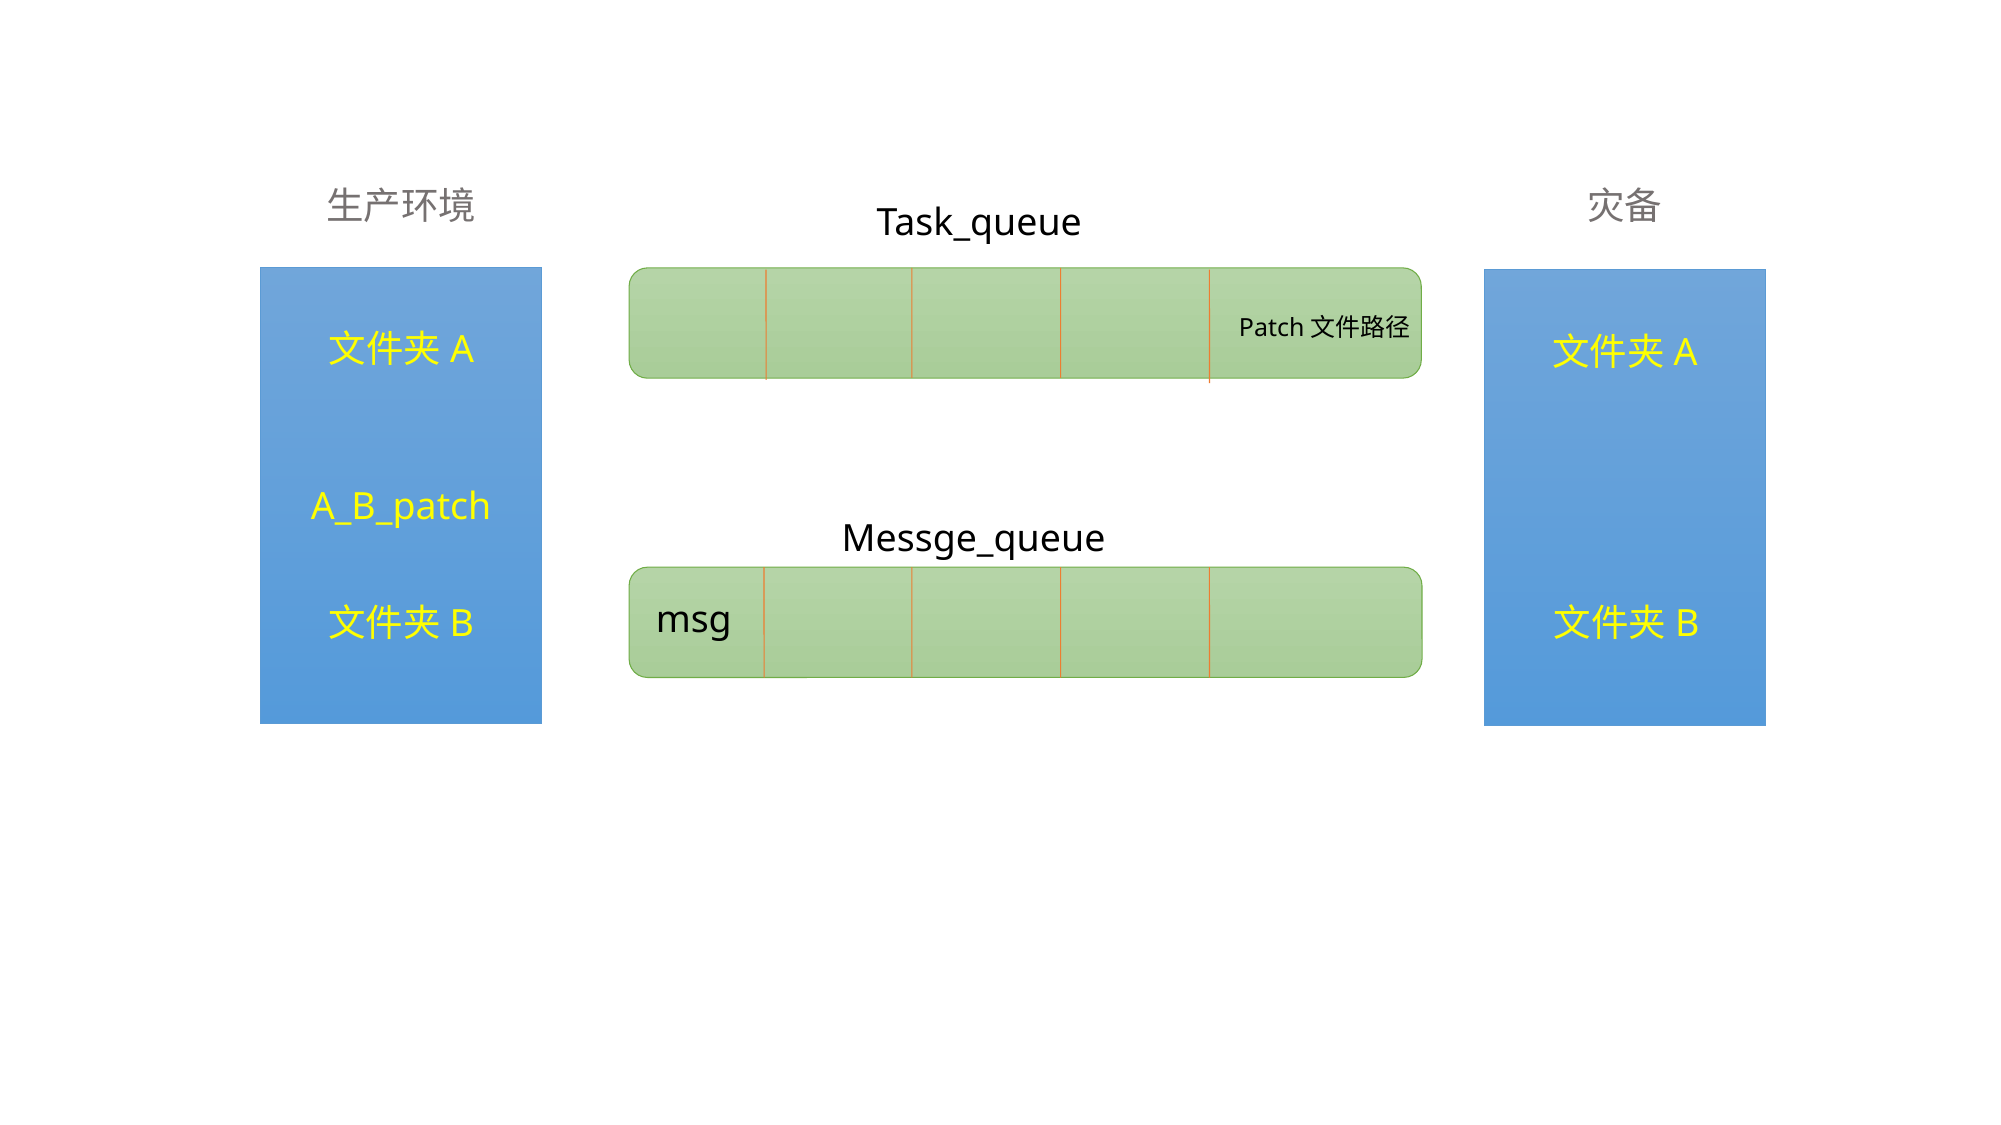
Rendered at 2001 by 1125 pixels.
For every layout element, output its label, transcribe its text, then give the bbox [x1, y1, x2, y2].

text_box [913, 567, 1060, 678]
text_box 生产环境 [295, 174, 507, 235]
text_box 灾备 [1519, 174, 1731, 235]
text_box [765, 567, 911, 678]
text_box Task_queue [821, 190, 1138, 251]
text_box Patch文件路径 [1224, 303, 1429, 349]
text_box 文件夹A [1519, 320, 1731, 381]
text_box [629, 267, 1422, 379]
text_box msg [641, 587, 755, 648]
text_box [629, 567, 763, 678]
text_box 文件夹B [1521, 592, 1733, 652]
text_box 文件夹A [295, 317, 507, 378]
text_box [1062, 567, 1208, 678]
text_box Messge_queue [815, 506, 1132, 566]
text_box [1484, 269, 1766, 726]
text_box A_B_patch [295, 474, 507, 535]
text_box 文件夹B [295, 592, 507, 652]
text_box [1210, 567, 1423, 678]
text_box [260, 267, 542, 724]
